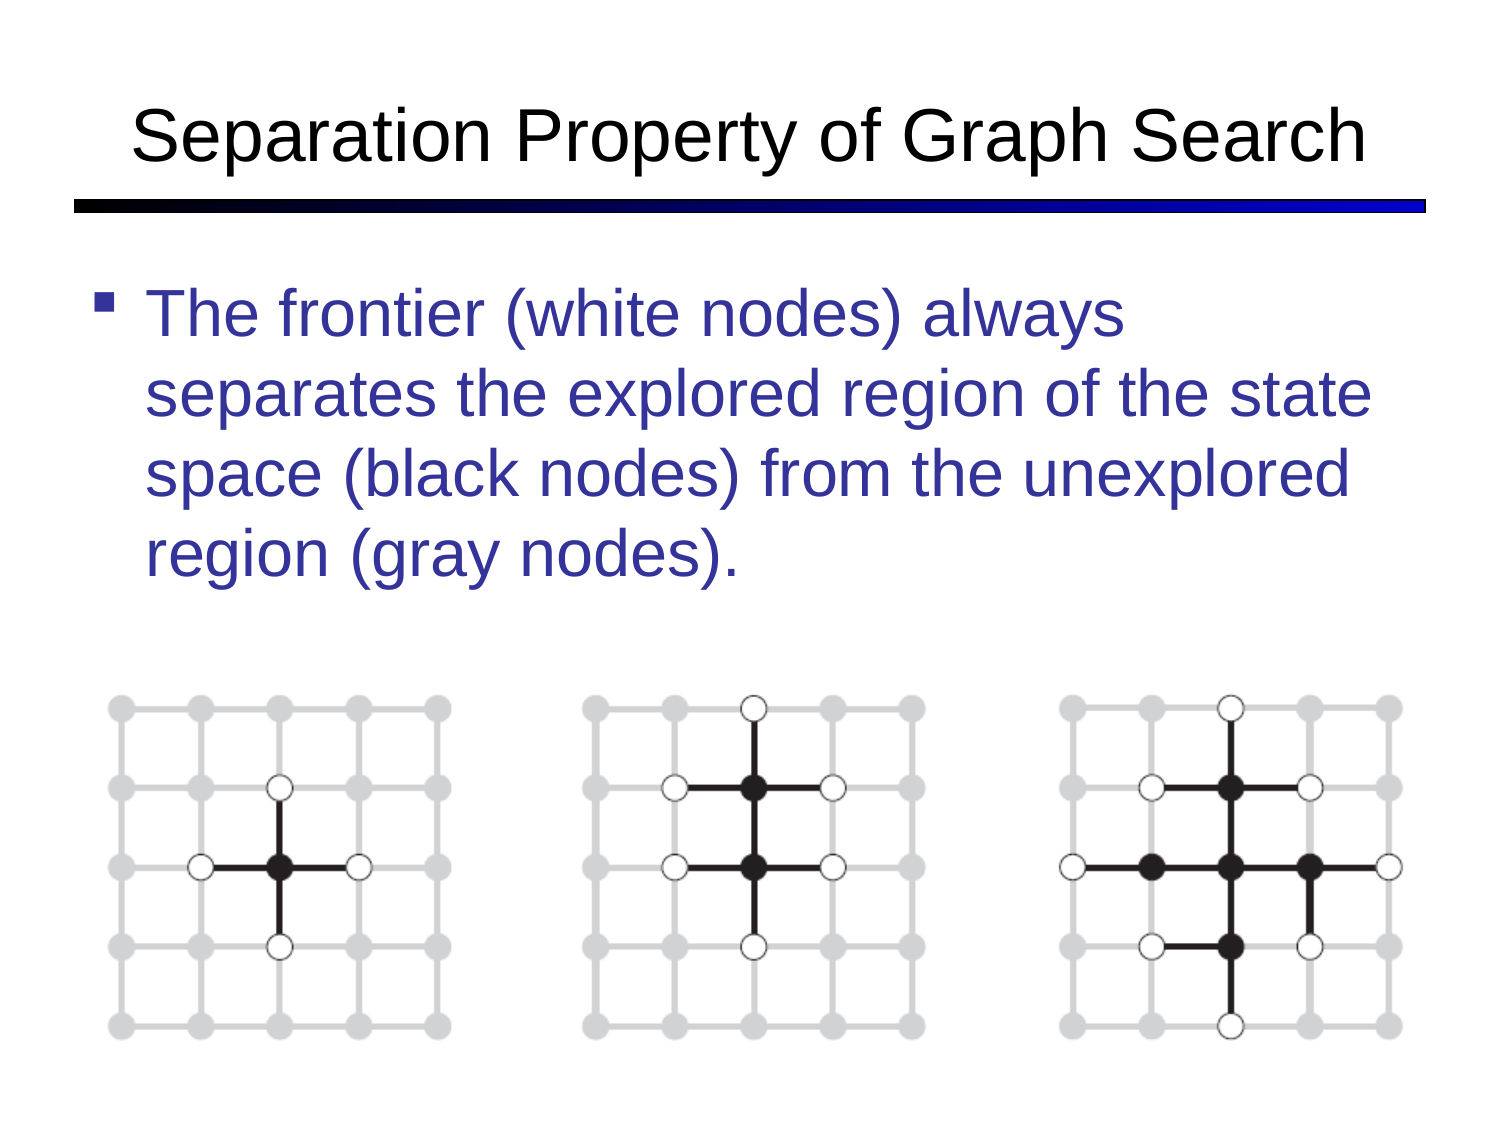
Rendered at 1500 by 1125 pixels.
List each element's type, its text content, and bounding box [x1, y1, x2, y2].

picture [89, 686, 1411, 1052]
text_box Separation Property of Graph Search [75, 37, 1426, 225]
text_box The frontier (white nodes) always separates the explored region of the state space (black nodes) from the unexplored region (gray nodes). [75, 262, 1426, 1005]
